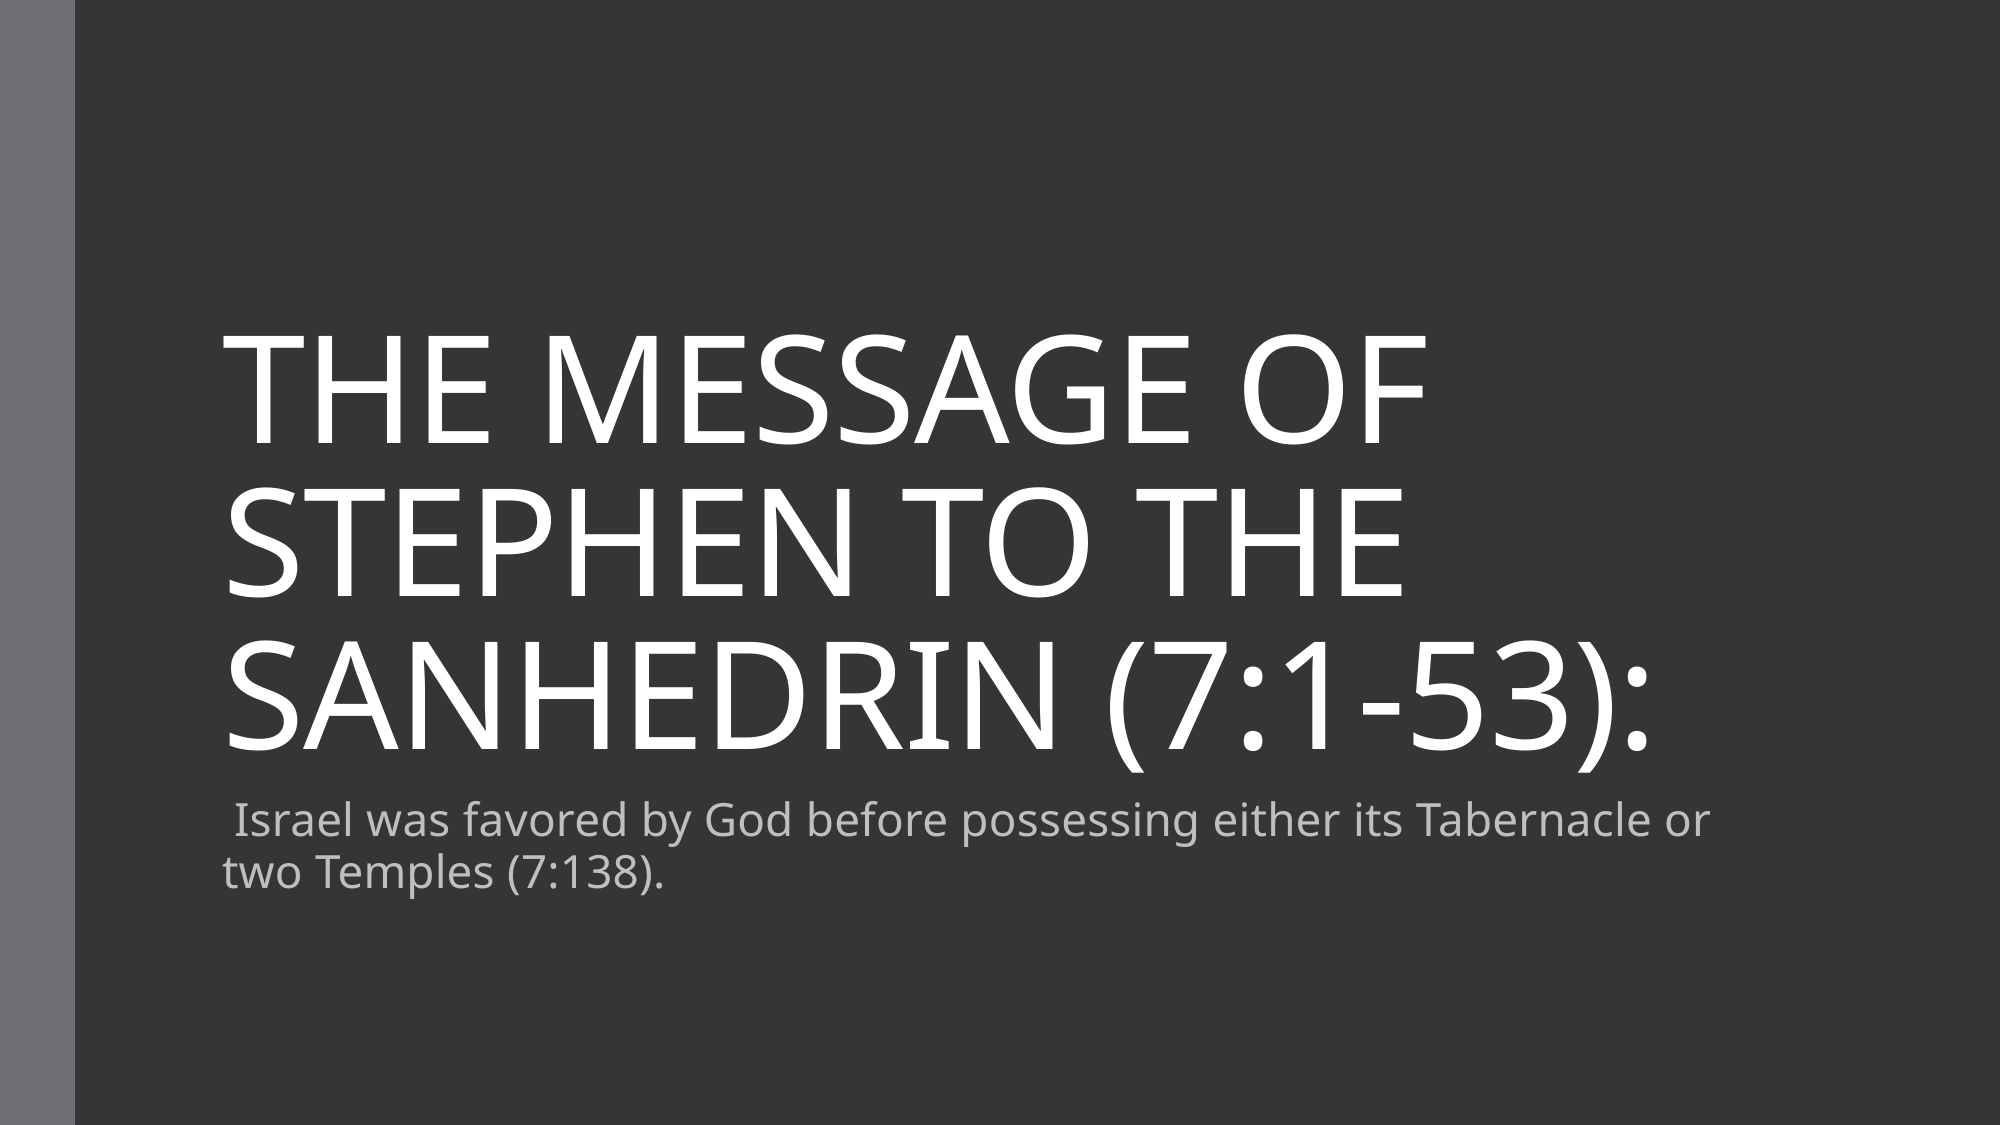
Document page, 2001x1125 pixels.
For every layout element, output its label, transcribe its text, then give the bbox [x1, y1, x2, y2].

title THE MESSAGE OF STEPHEN TO THE SANHEDRIN (7:1-53): [206, 124, 1752, 787]
subtitle Israel was favored by God before possessing either its Tabernacle or two Temples (7:138). [206, 787, 1752, 1066]
